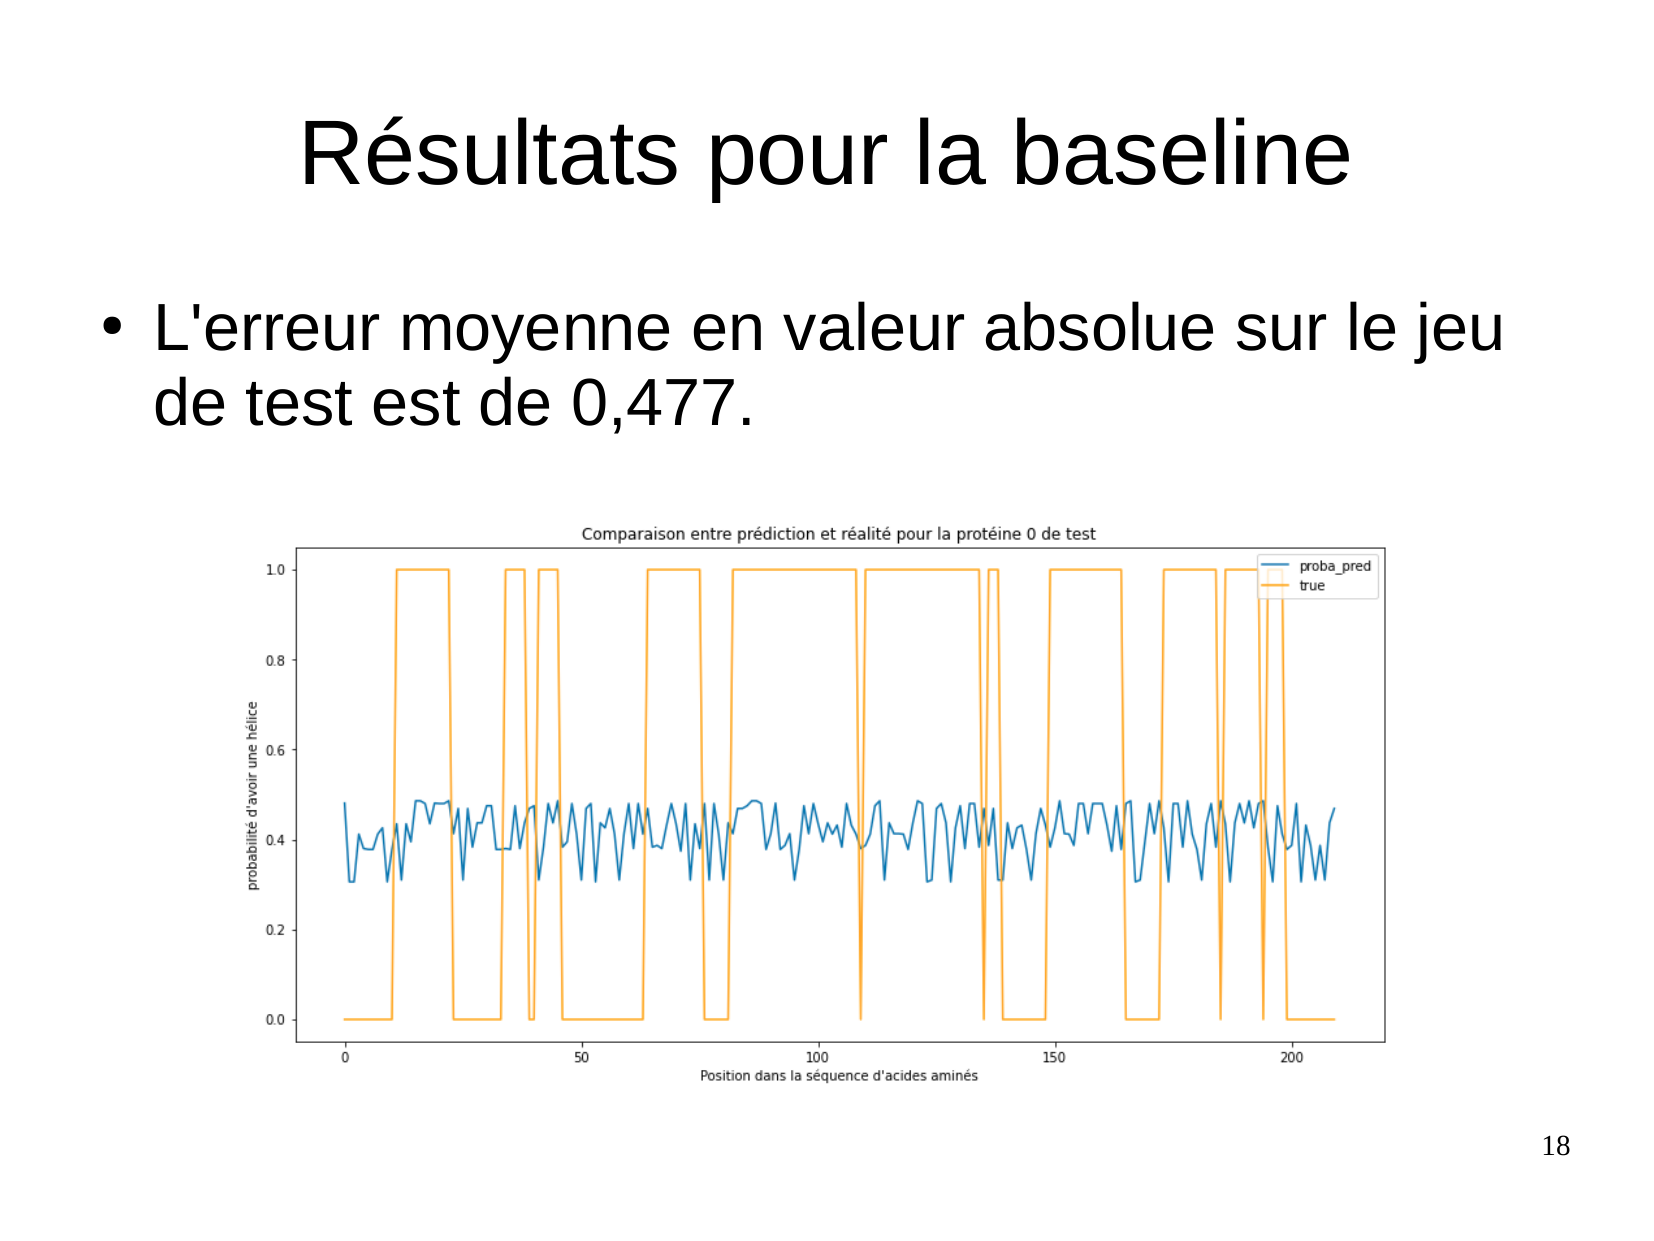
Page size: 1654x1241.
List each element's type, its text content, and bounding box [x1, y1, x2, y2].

picture [236, 519, 1417, 1108]
title Résultats pour la baseline [82, 49, 1571, 257]
list L'erreur moyenne en valeur absolue sur le jeu de test est de 0,477. [82, 290, 1571, 485]
